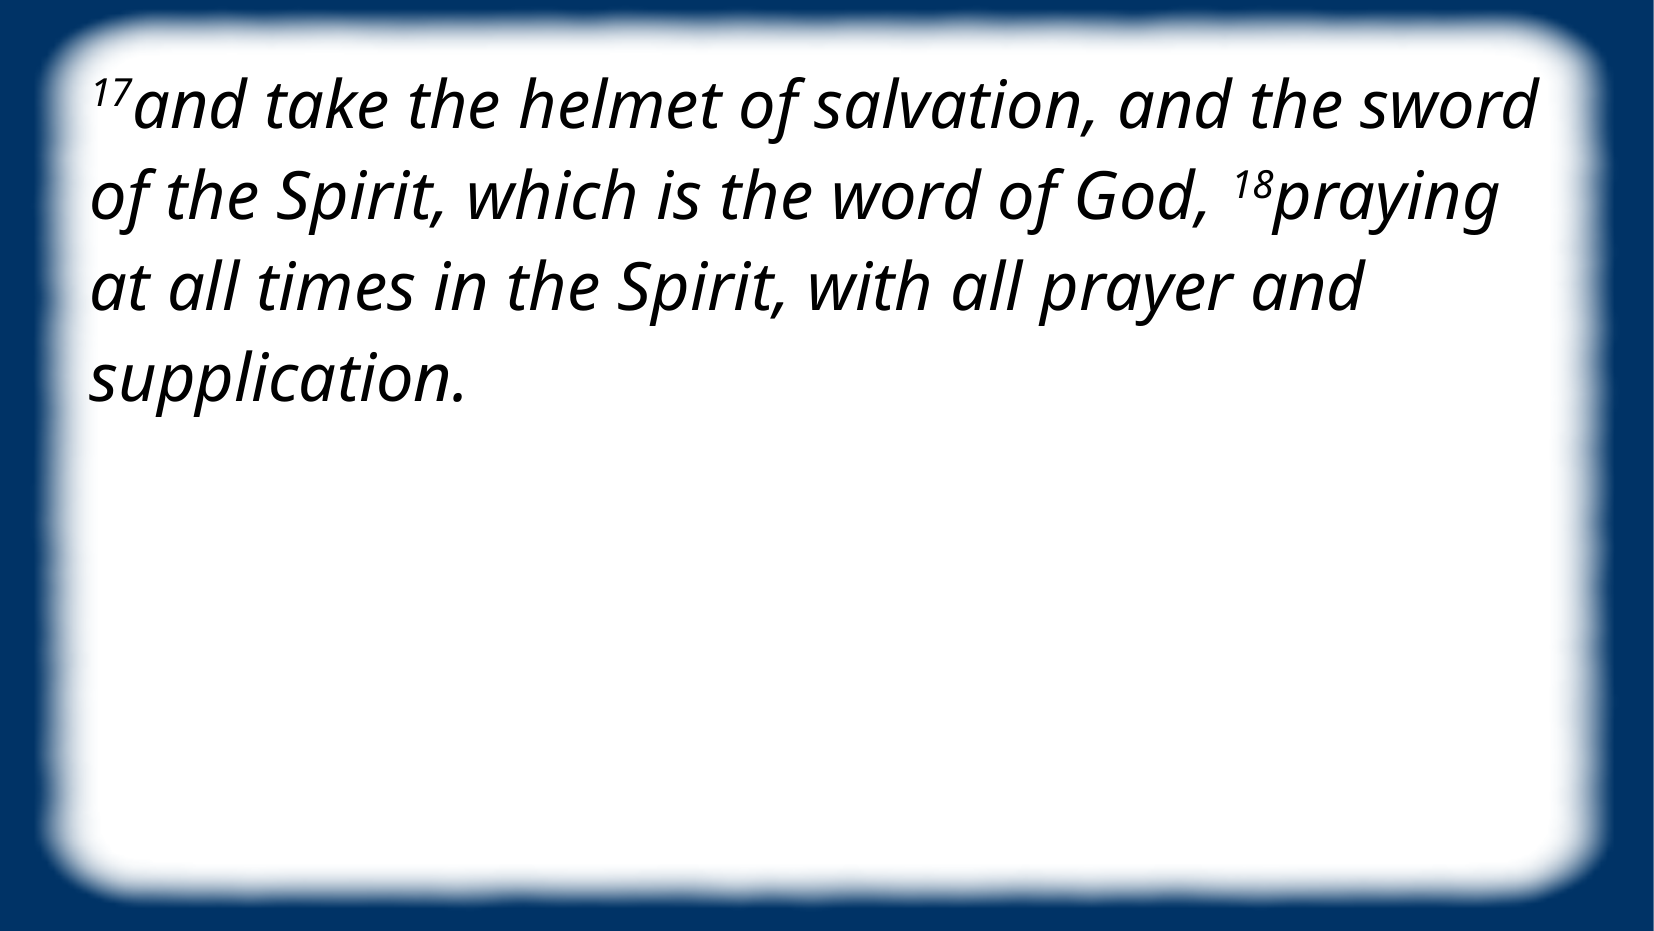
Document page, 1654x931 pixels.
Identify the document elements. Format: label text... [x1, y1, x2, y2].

picture [0, 0, 1654, 931]
text_box 17and take the helmet of salvation, and the sword of the Spirit, which is the word of God, 18praying at all times in the Spirit, with all prayer and supplication. [75, 50, 1591, 421]
